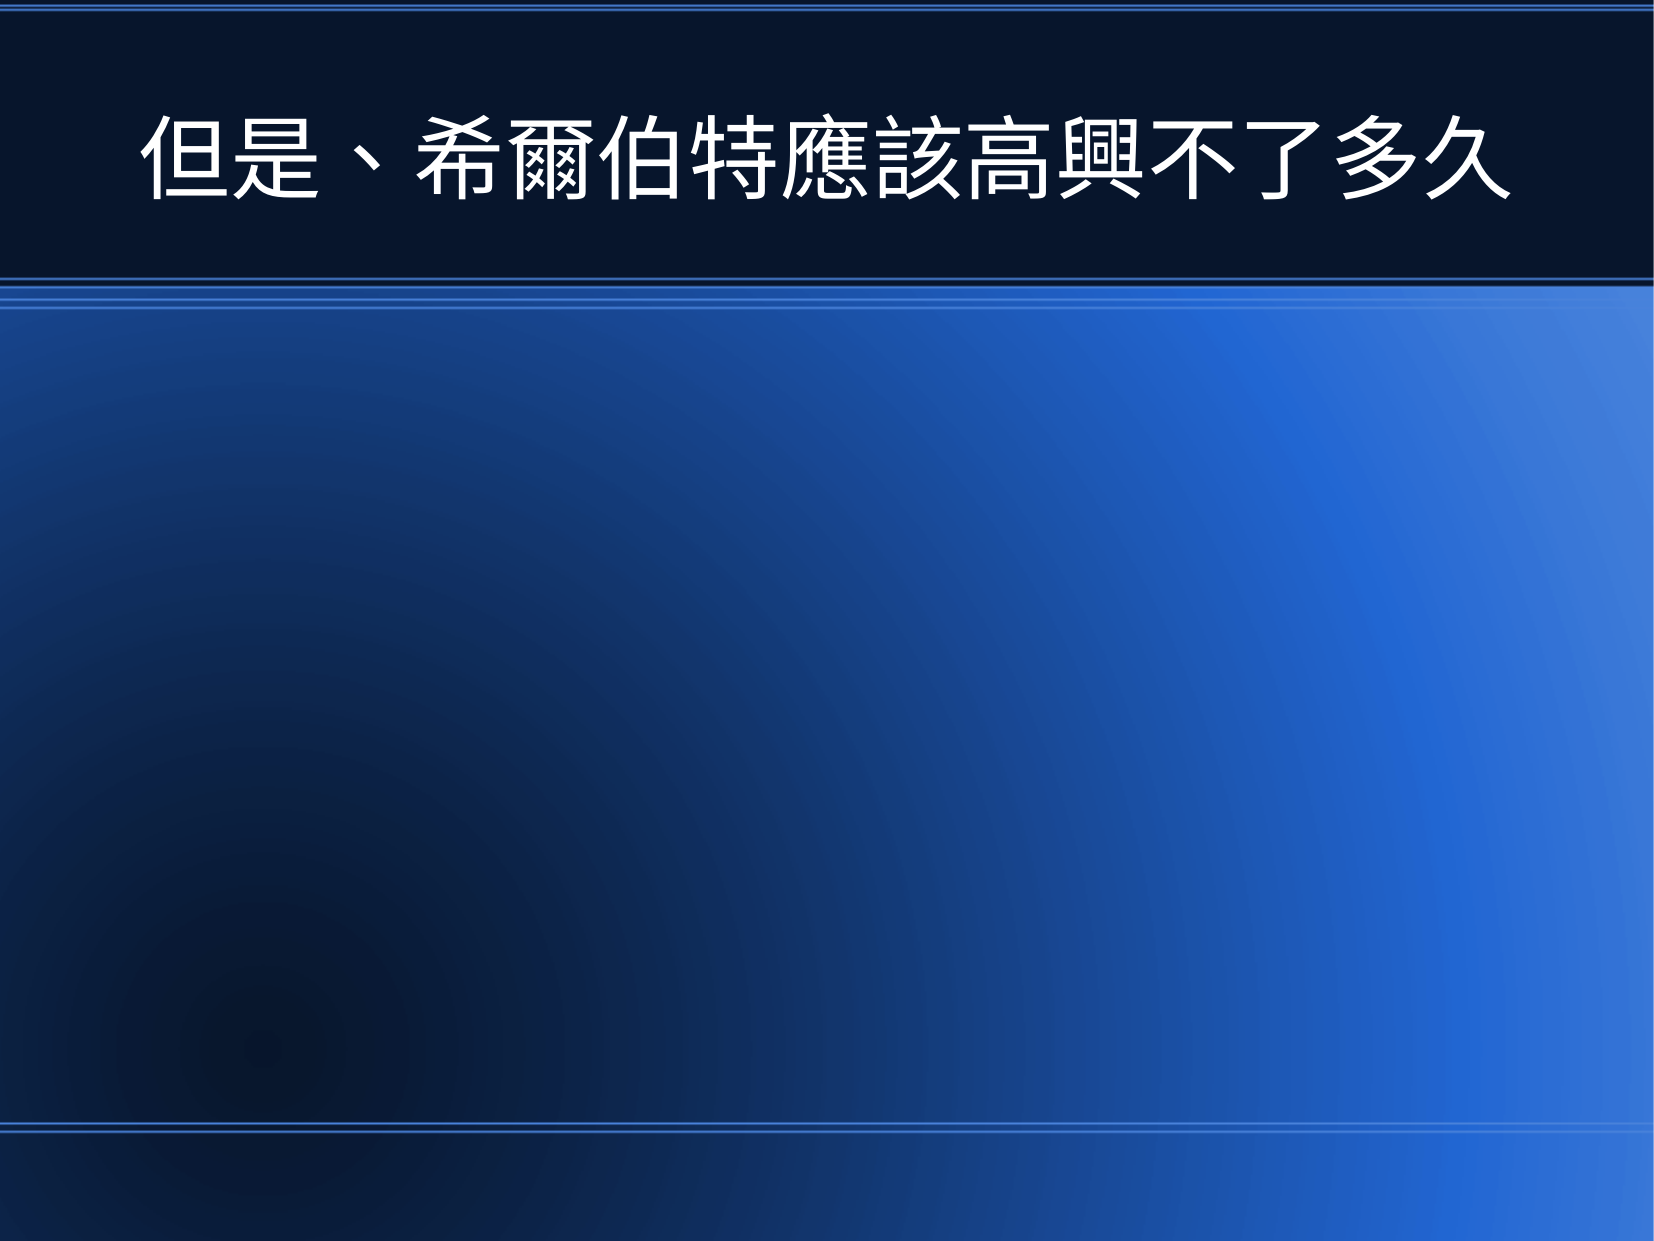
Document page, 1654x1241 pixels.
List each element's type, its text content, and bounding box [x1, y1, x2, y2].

picture [0, 0, 1654, 1241]
title 但是、希爾伯特應該高興不了多久 [82, 49, 1571, 257]
